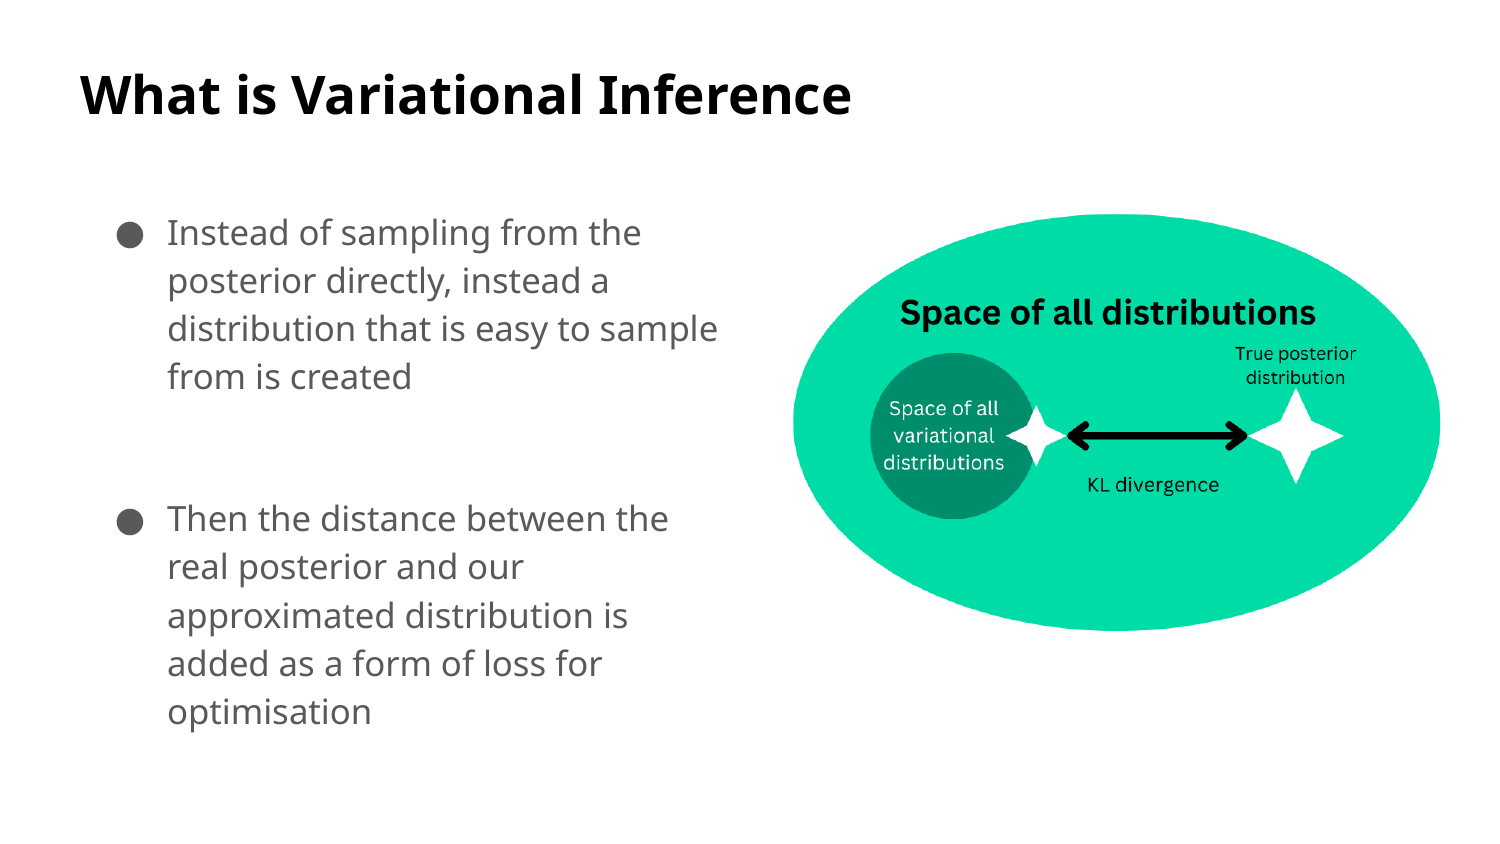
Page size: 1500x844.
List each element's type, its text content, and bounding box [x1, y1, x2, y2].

picture [779, 191, 1450, 652]
title What is Variational Inference [65, 46, 1464, 141]
list Instead of sampling from the posterior directly, instead a distribution that is easy to sample from is created Then the distance between the real posterior and our approximated distribution is added as a form of loss for optimisation [82, 189, 738, 750]
